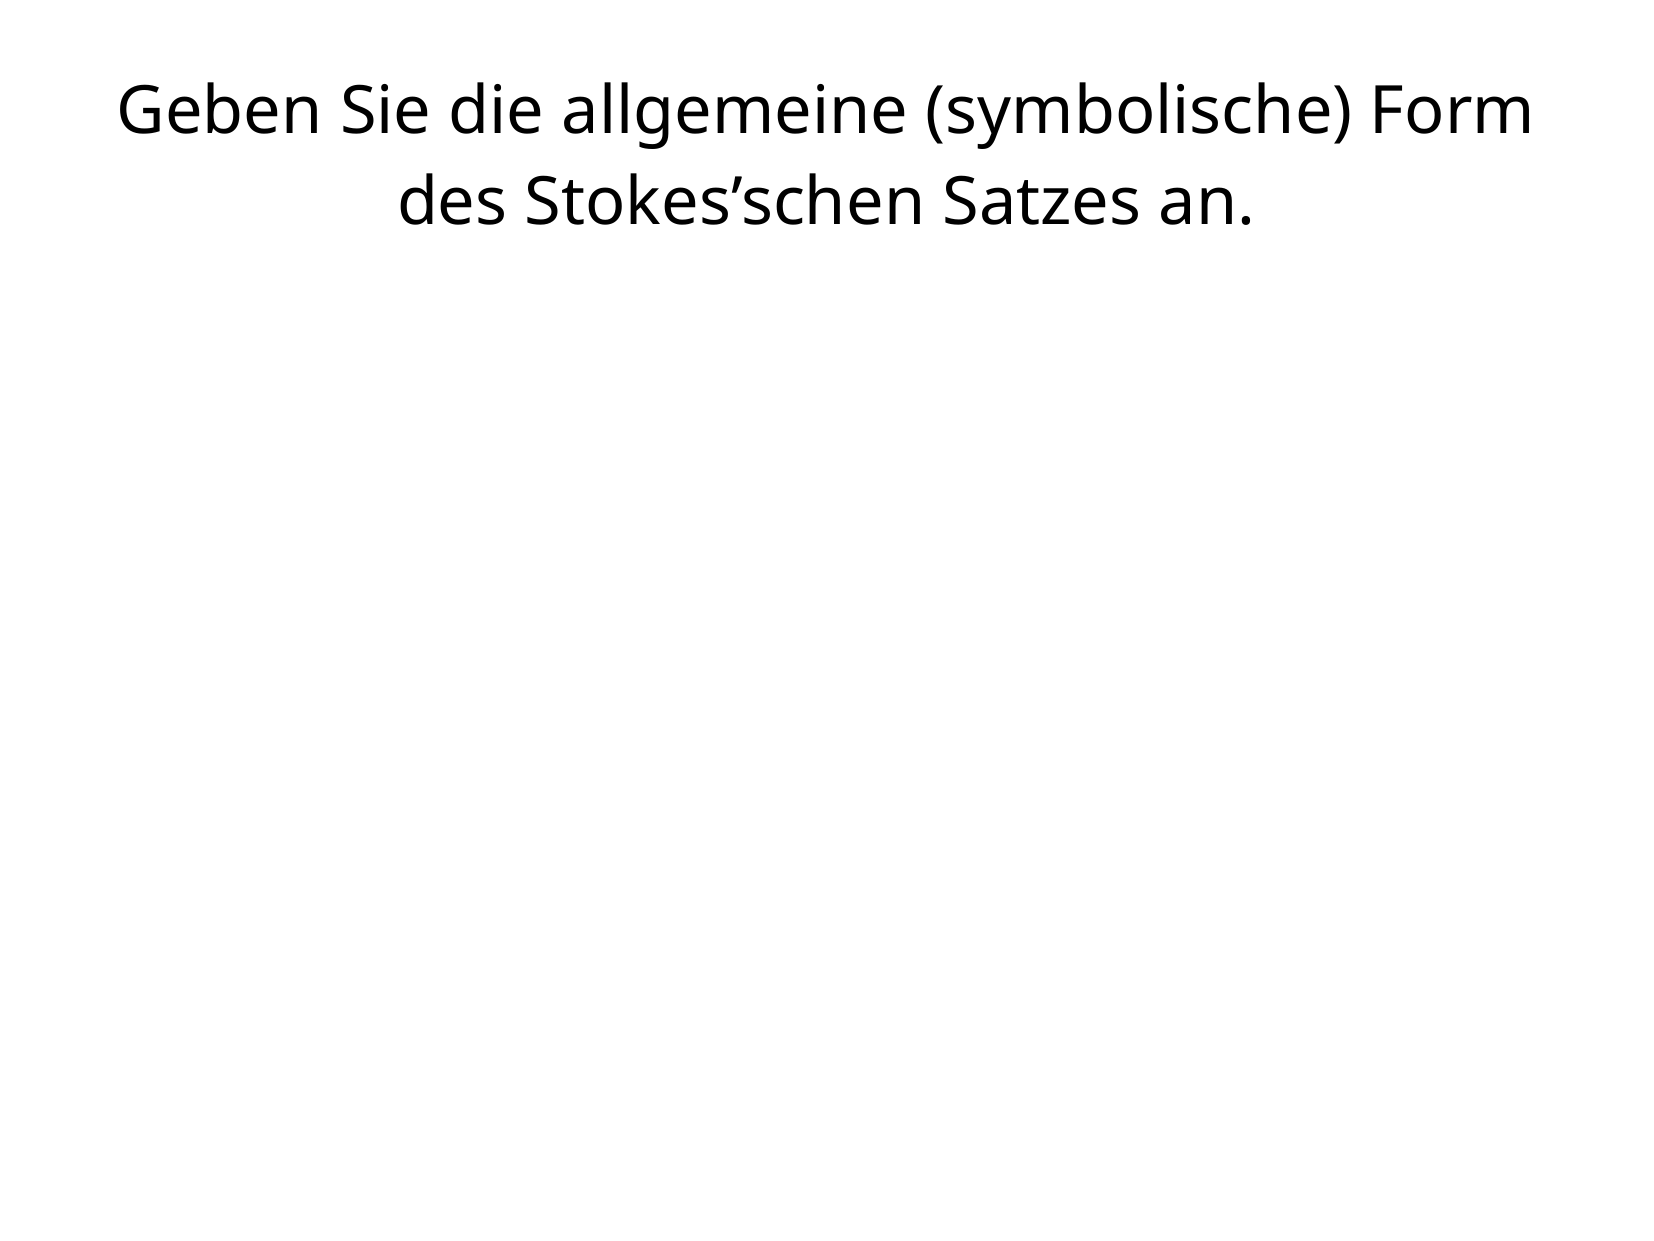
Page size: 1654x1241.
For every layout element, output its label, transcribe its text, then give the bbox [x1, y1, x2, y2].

title Geben Sie die allgemeine (symbolische) Form des Stokes’schen Satzes an. [82, 49, 1571, 257]
